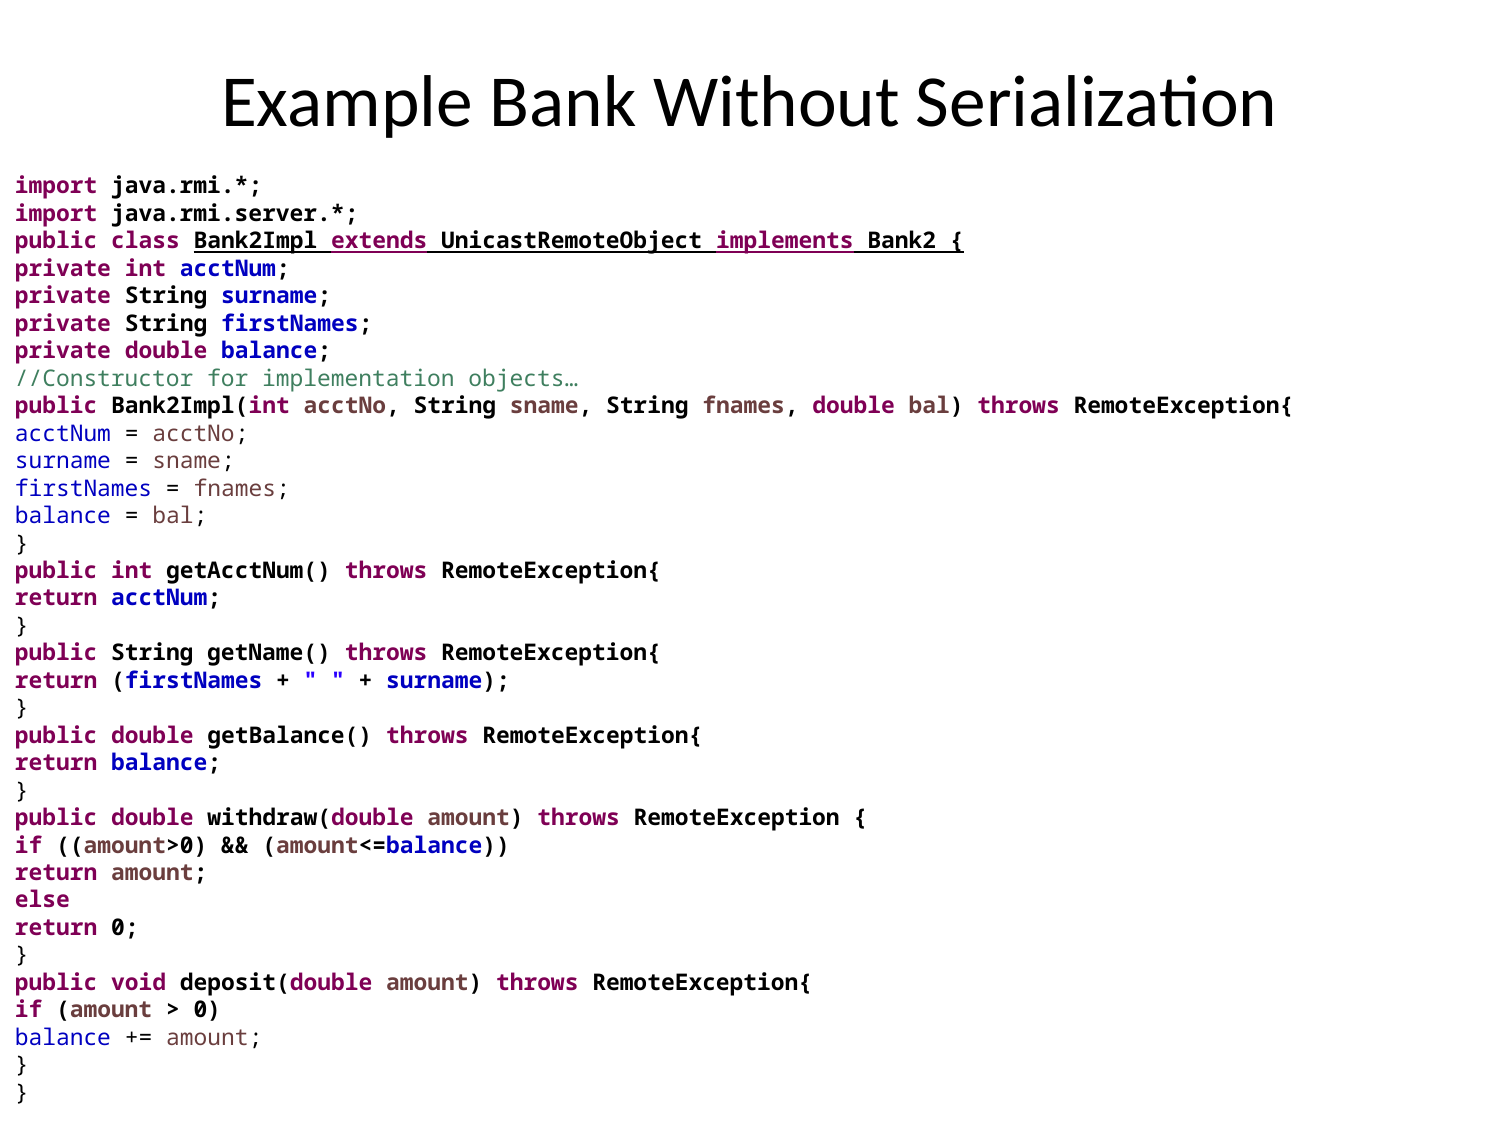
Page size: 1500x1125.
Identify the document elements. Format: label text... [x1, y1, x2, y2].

text_box import java.rmi.*; import java.rmi.server.*; public class Bank2Impl extends UnicastRemoteObject implements Bank2 { private int acctNum; private String surname; private String firstNames; private double balance; //Constructor for implementation objects… public Bank2Impl(int acctNo, String sname, String fnames, double bal) throws RemoteException{ acctNum = acctNo; surname = sname; firstNames = fnames; balance = bal; } public int getAcctNum() throws RemoteException{ return acctNum; } public String getName() throws RemoteException{ return (firstNames + " " + surname); } public double getBalance() throws RemoteException{ return balance; } public double withdraw(double amount) throws RemoteException { if ((amount>0) && (amount<=balance)) return amount; else return 0; } public void deposit(double amount) throws RemoteException{ if (amount > 0) balance += amount; } } [0, 163, 1500, 1113]
title Example Bank Without Serialization [75, 45, 1425, 150]
